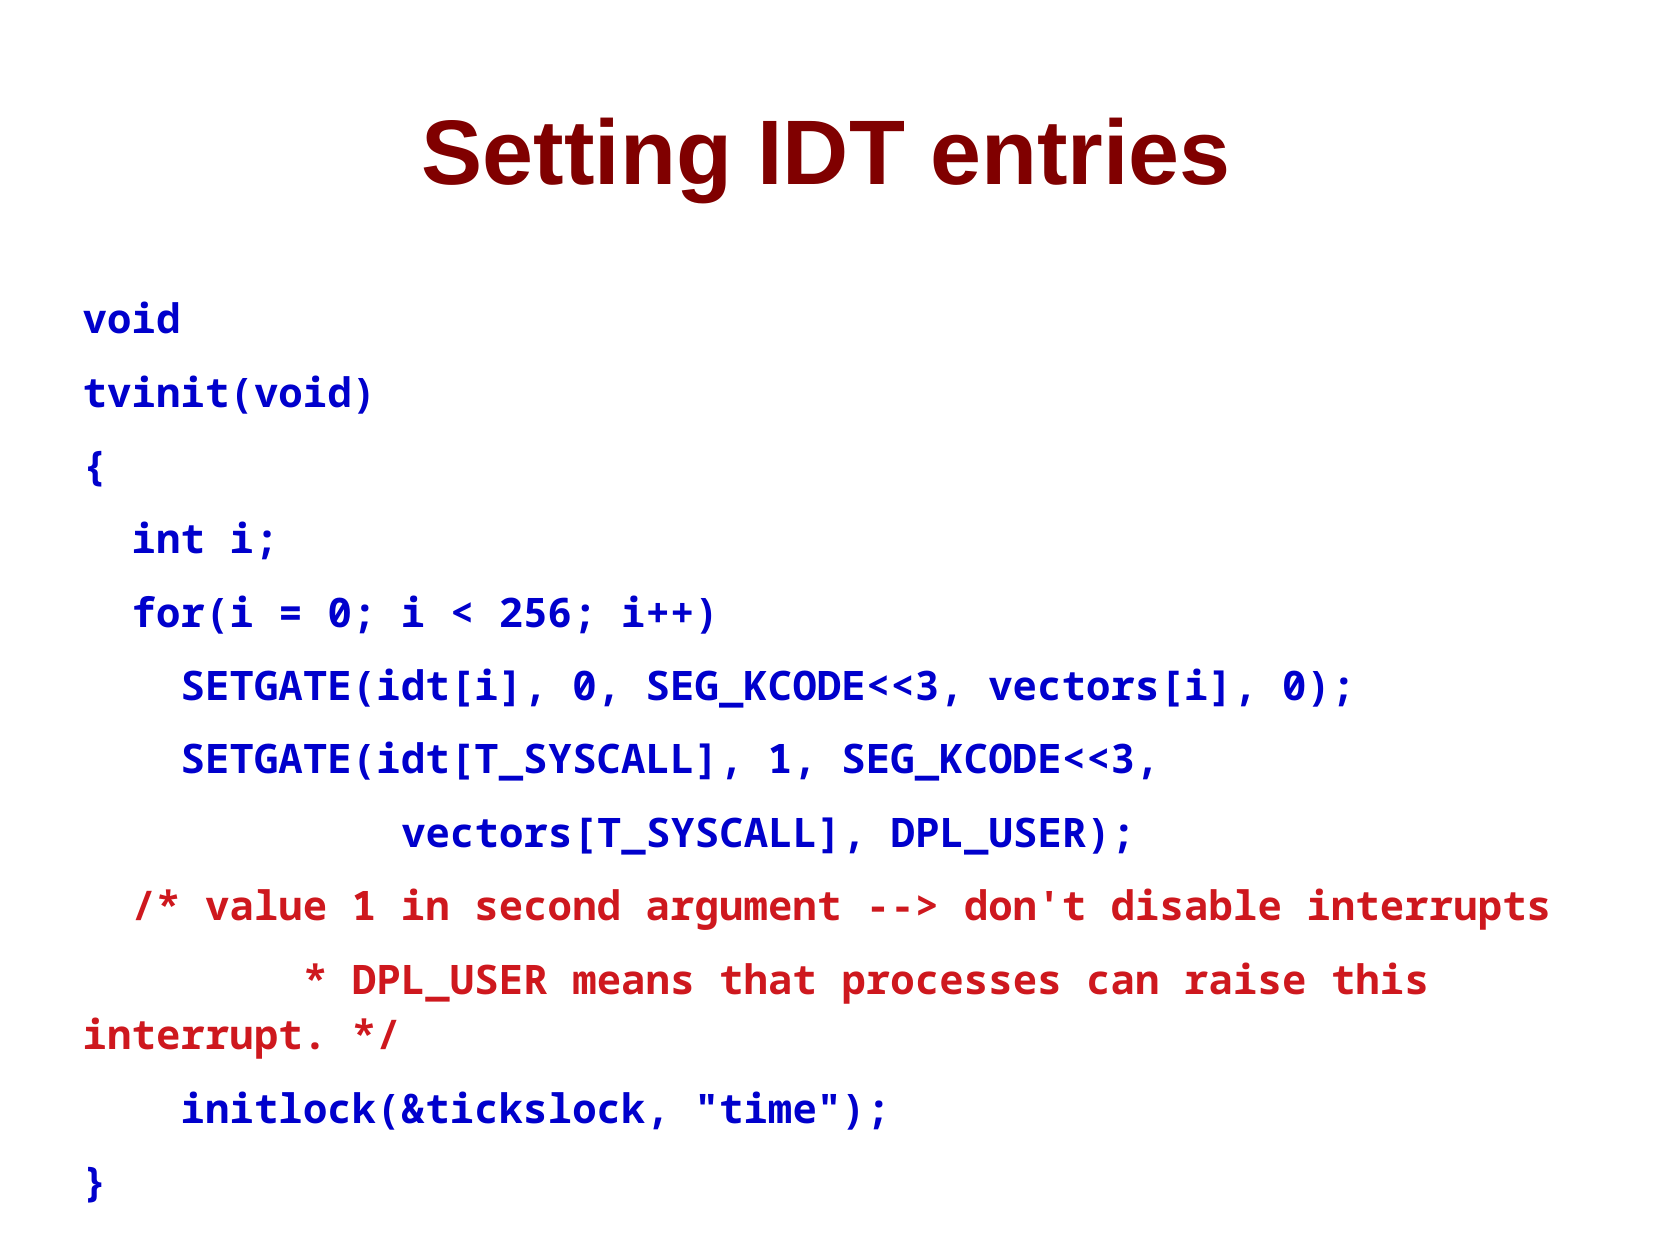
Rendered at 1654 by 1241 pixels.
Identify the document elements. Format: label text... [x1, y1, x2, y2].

list void tvinit(void) { int i; for(i = 0; i < 256; i++) SETGATE(idt[i], 0, SEG_KCODE<<3, vectors[i], 0); SETGATE(idt[T_SYSCALL], 1, SEG_KCODE<<3, vectors[T_SYSCALL], DPL_USER); /* value 1 in second argument --> don't disable interrupts * DPL_USER means that processes can raise this interrupt. */ initlock(&tickslock, "time"); } [82, 290, 1583, 1213]
title Setting IDT entries [82, 49, 1571, 257]
